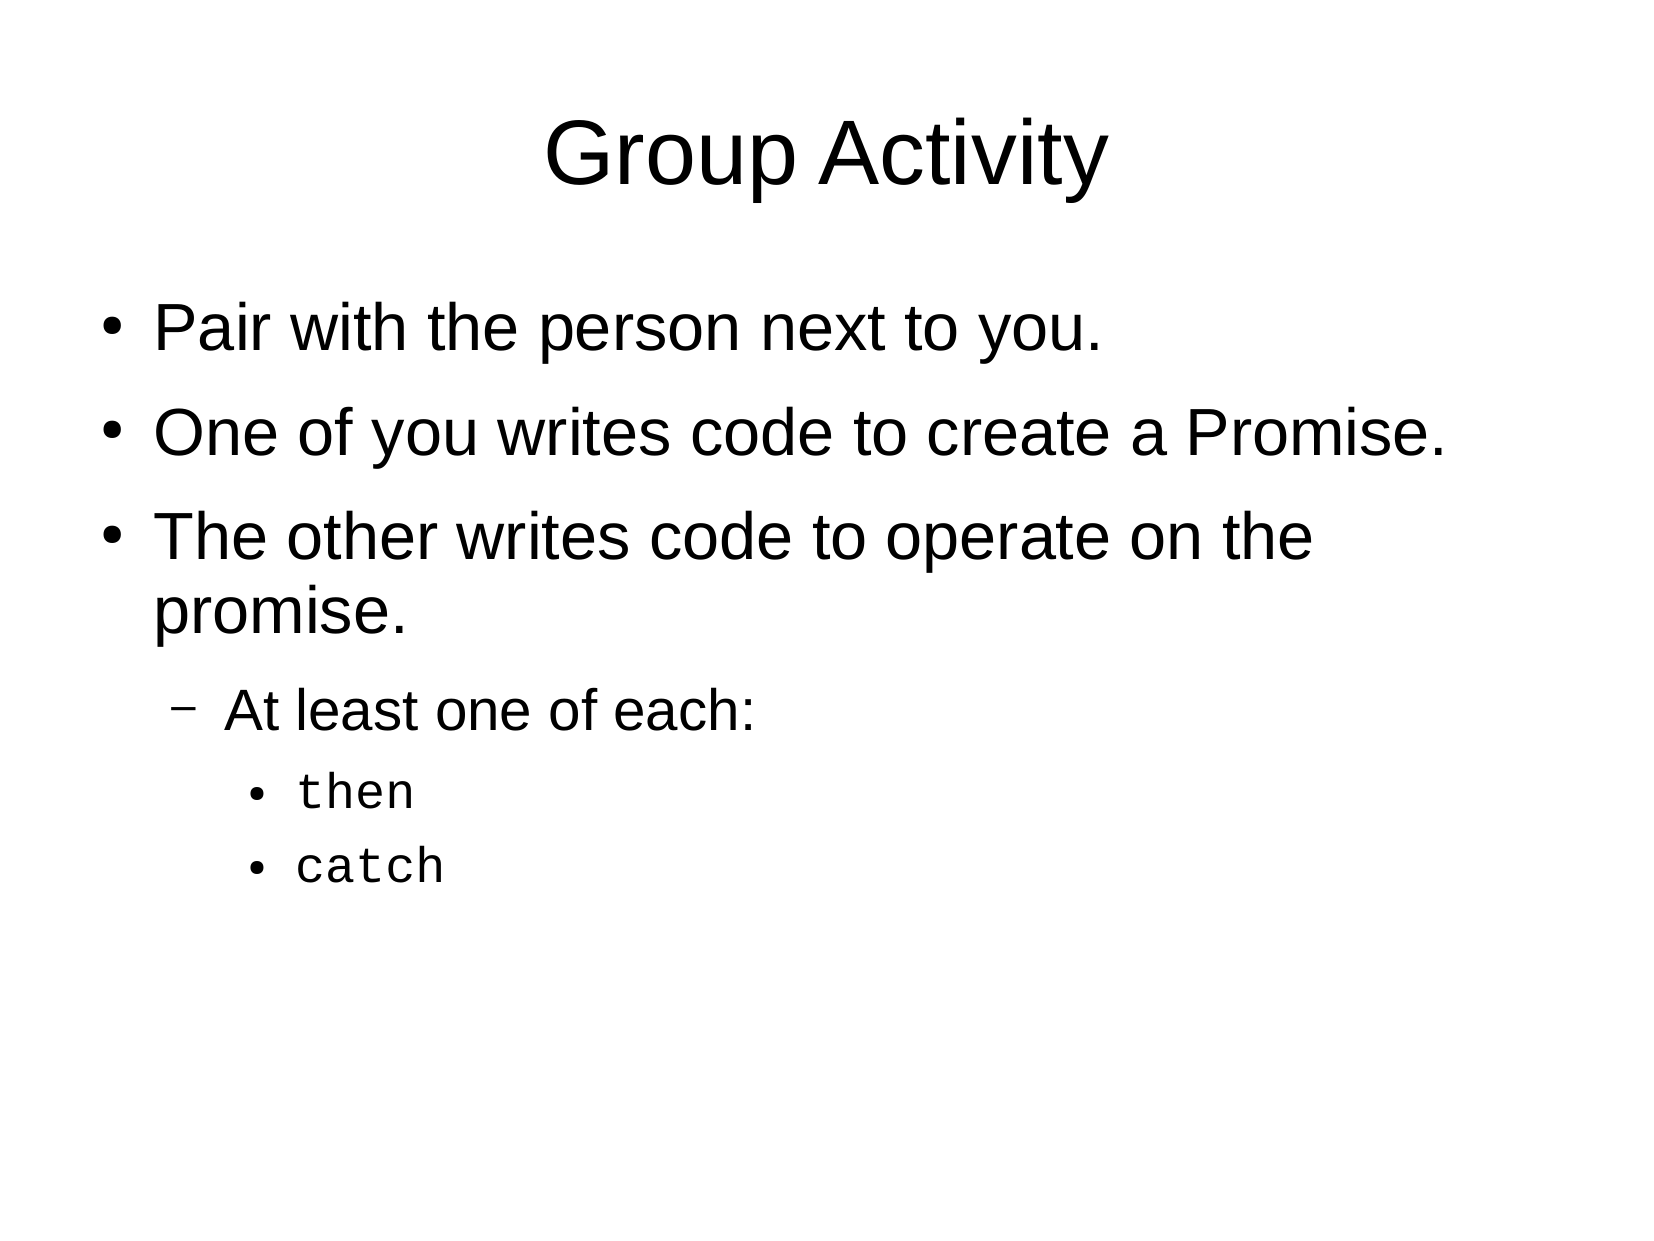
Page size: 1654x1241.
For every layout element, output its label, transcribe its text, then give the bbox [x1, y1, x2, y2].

title Group Activity [82, 49, 1571, 257]
list Pair with the person next to you. One of you writes code to create a Promise. The other writes code to operate on the promise. At least one of each: then catch [82, 290, 1571, 1010]
